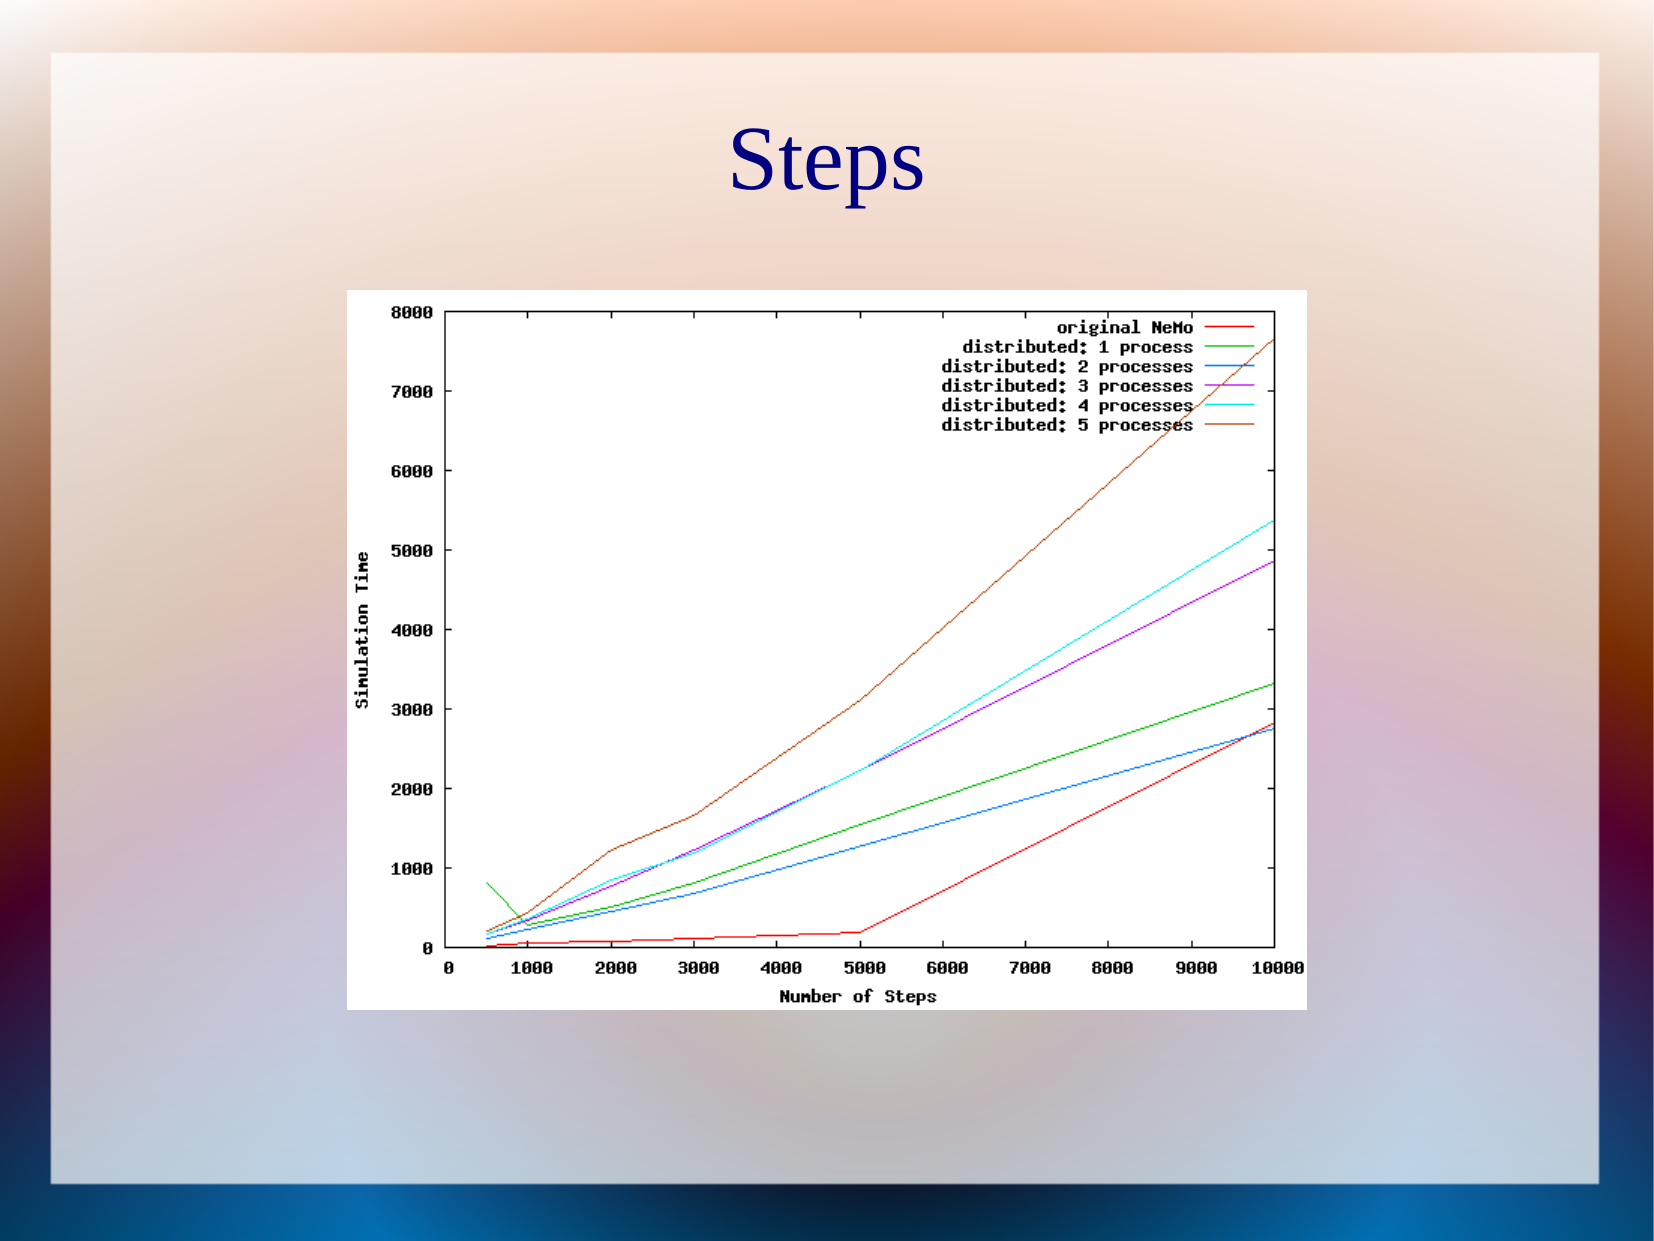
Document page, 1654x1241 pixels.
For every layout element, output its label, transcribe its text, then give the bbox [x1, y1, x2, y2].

picture [0, 0, 1654, 1241]
title Steps [82, 55, 1571, 263]
